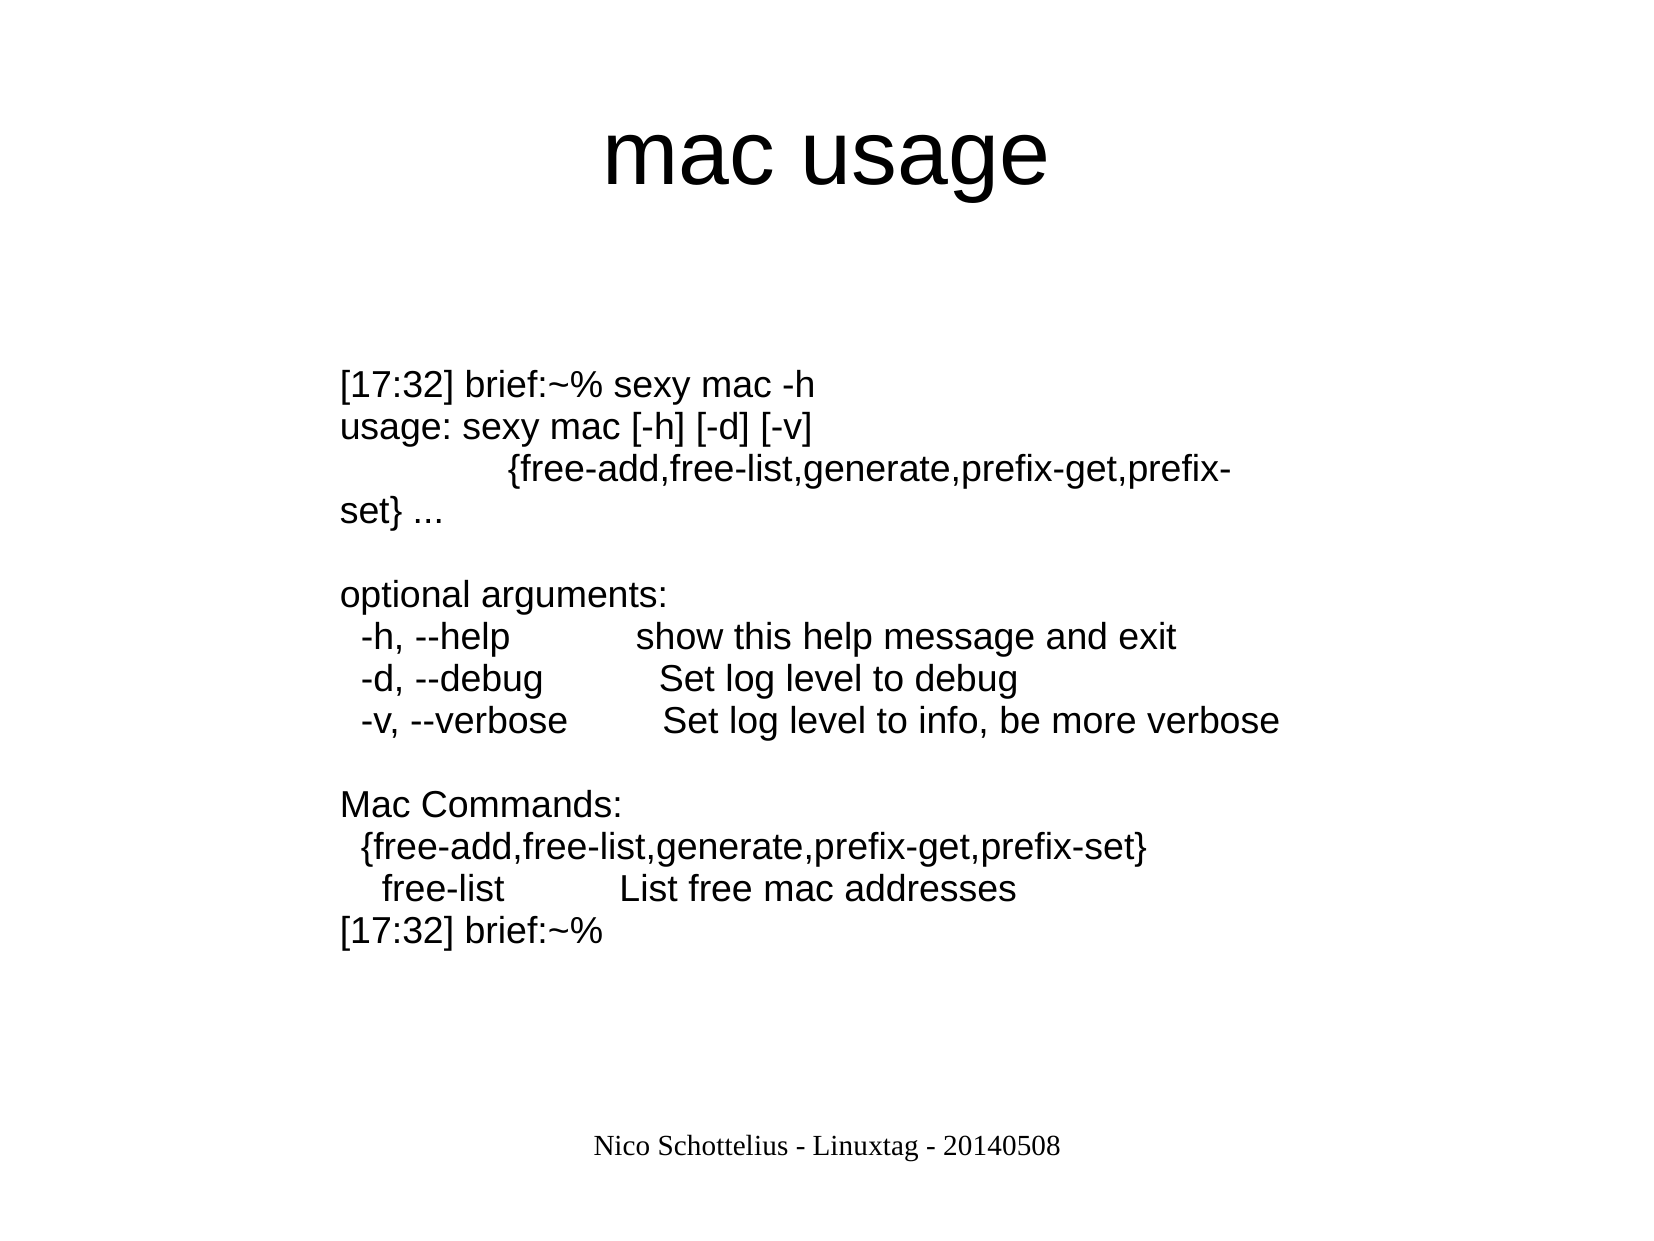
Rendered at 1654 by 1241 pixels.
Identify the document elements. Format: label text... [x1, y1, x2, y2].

text_box [17:32] brief:~% sexy mac -h usage: sexy mac [-h] [-d] [-v] {free-add,free-list,generate,prefix-get,prefix-set} ... optional arguments: -h, --help show this help message and exit -d, --debug Set log level to debug -v, --verbose Set log level to info, be more verbose Mac Commands: {free-add,free-list,generate,prefix-get,prefix-set} free-list List free mac addresses [17:32] brief:~% [325, 356, 1350, 1187]
title mac usage [82, 49, 1571, 257]
